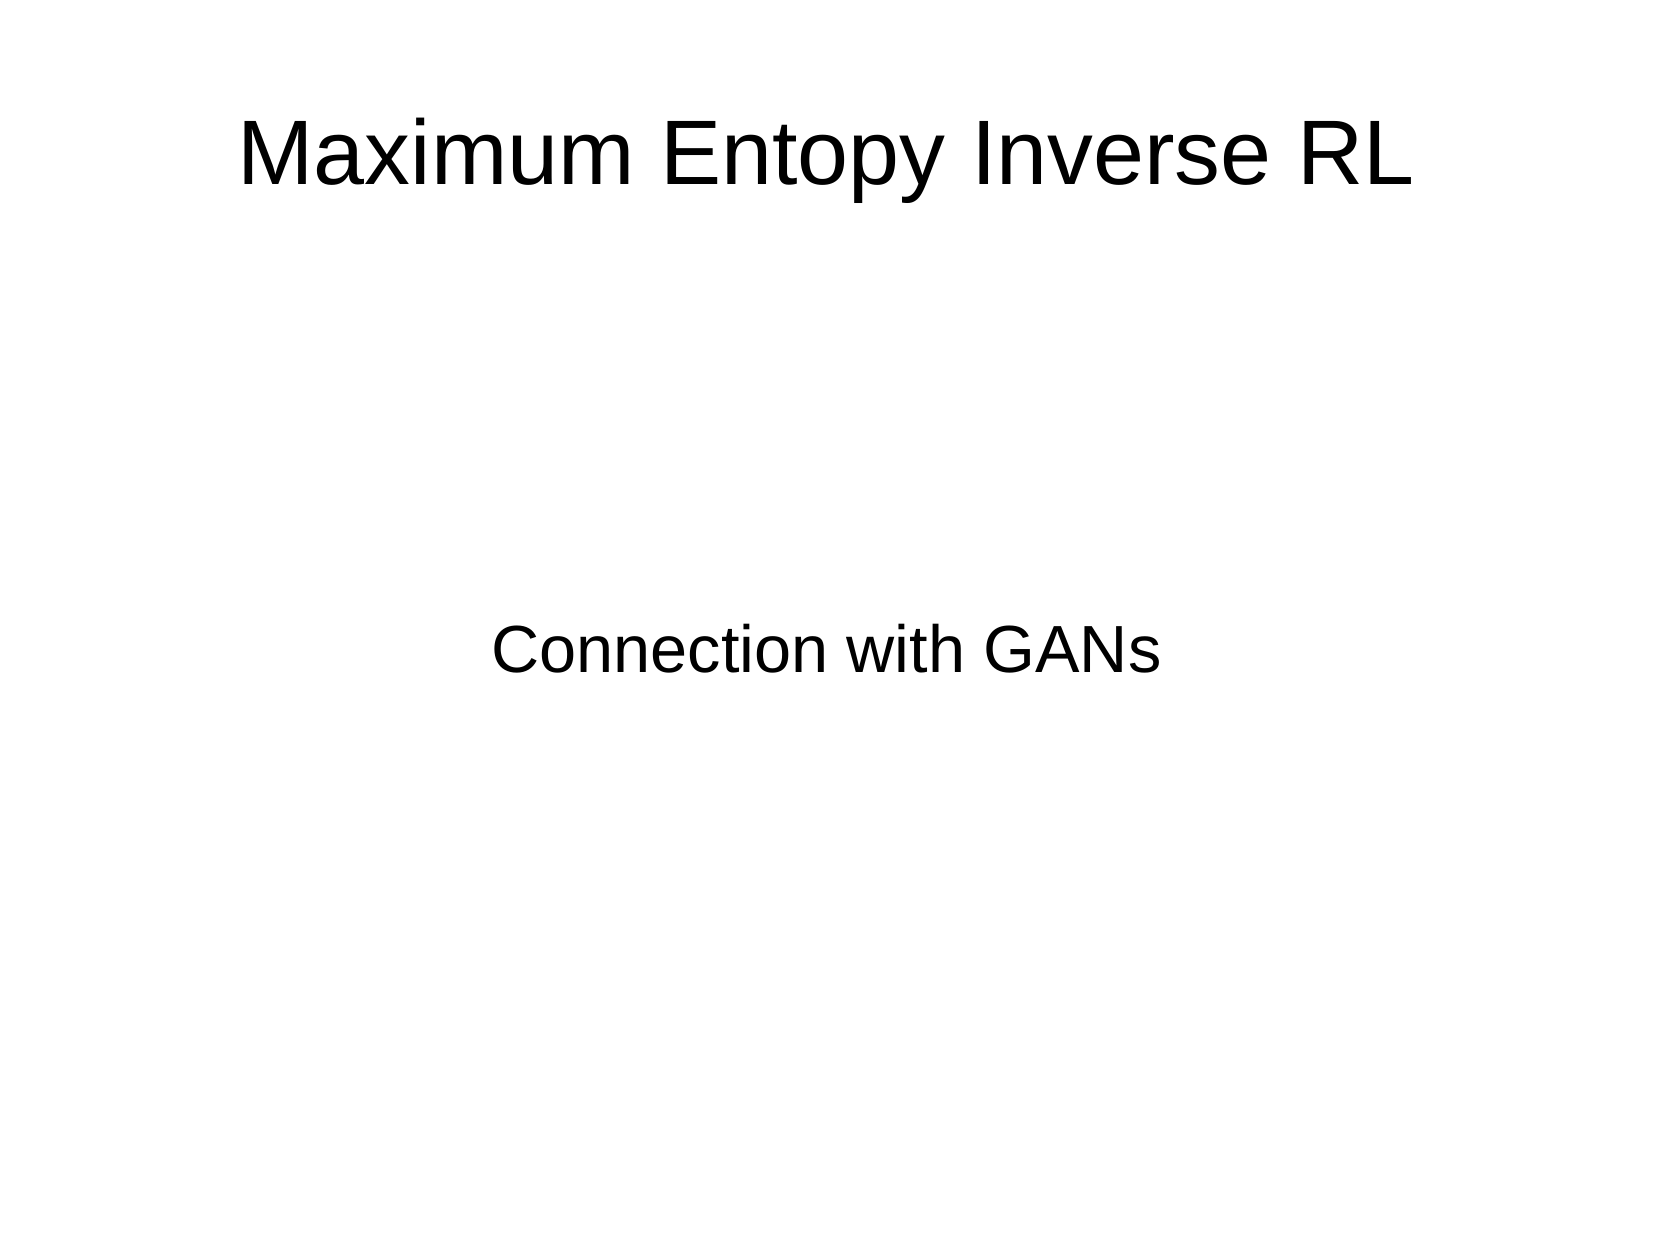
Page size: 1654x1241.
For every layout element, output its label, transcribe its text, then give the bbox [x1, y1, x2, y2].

subtitle Connection with GANs [82, 290, 1571, 1010]
title Maximum Entopy Inverse RL [82, 49, 1571, 257]
